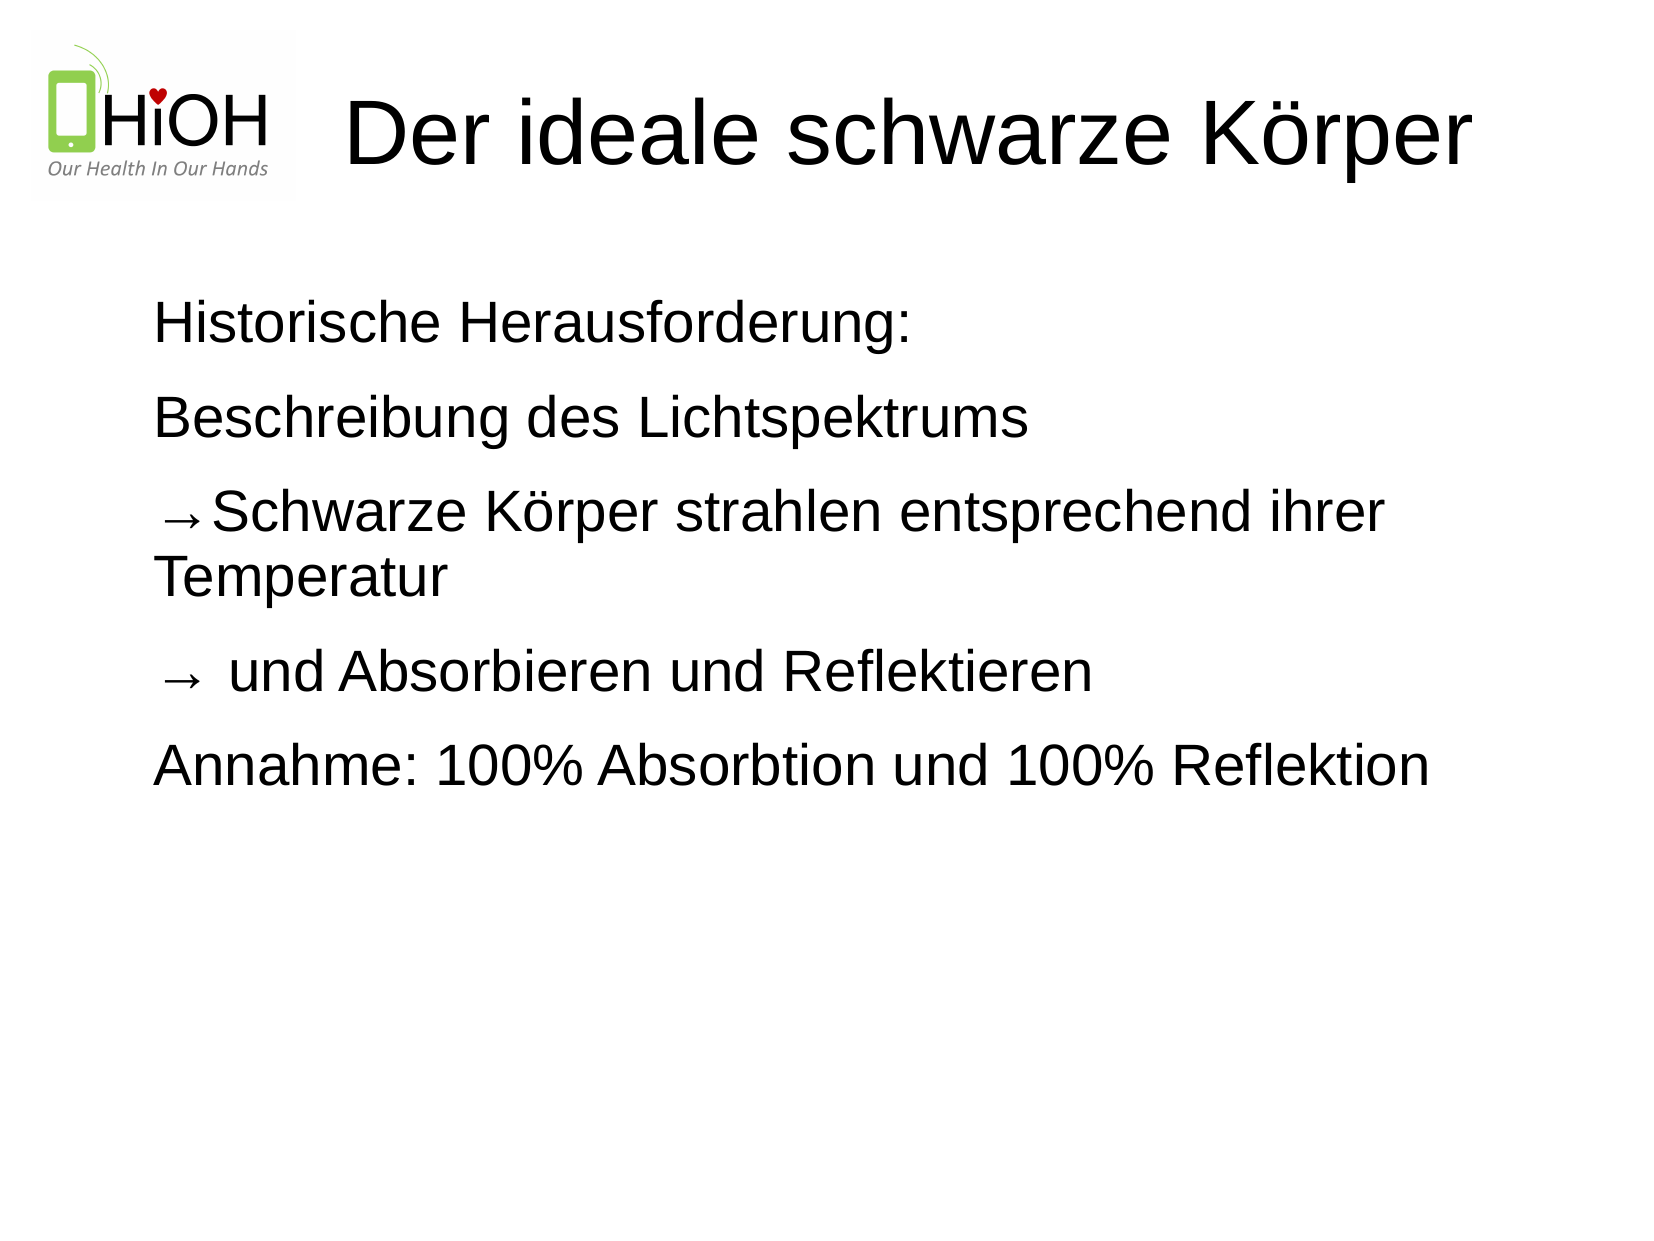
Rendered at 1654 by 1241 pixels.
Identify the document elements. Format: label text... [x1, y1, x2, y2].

picture [31, 30, 296, 201]
list Historische Herausforderung: Beschreibung des Lichtspektrums →Schwarze Körper strahlen entsprechend ihrer Temperatur → und Absorbieren und Reflektieren Annahme: 100% Absorbtion und 100% Reflektion [82, 290, 1571, 1010]
title Der ideale schwarze Körper [165, 29, 1654, 237]
